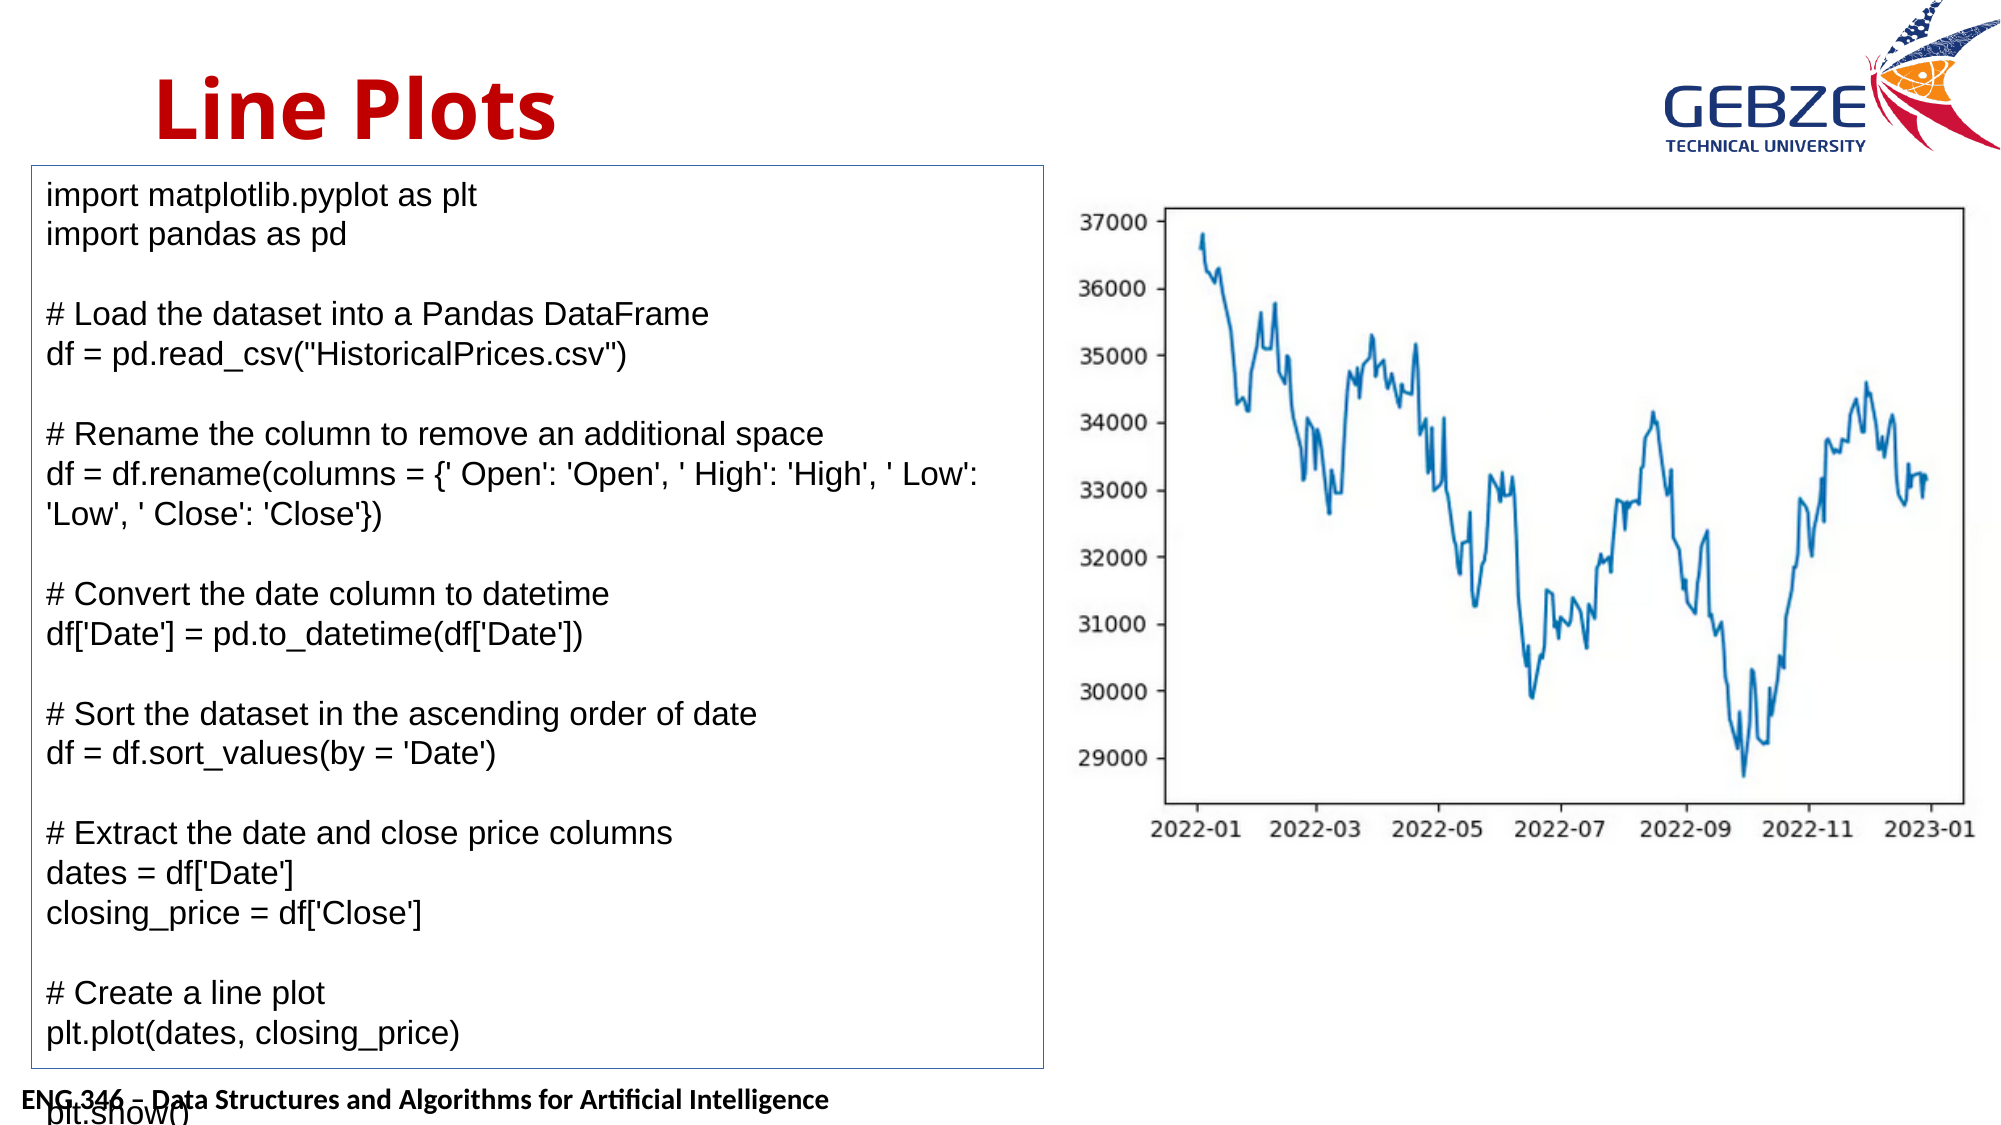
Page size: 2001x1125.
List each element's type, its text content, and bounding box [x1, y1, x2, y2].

title Line Plots [137, 59, 1863, 166]
text_box import matplotlib.pyplot as plt import pandas as pd # Load the dataset into a Pandas DataFrame df = pd.read_csv("HistoricalPrices.csv") # Rename the column to remove an additional space df = df.rename(columns = {' Open': 'Open', ' High': 'High', ' Low': 'Low', ' Close': 'Close'}) # Convert the date column to datetime df['Date'] = pd.to_datetime(df['Date']) # Sort the dataset in the ascending order of date df = df.sort_values(by = 'Date') # Extract the date and close price columns dates = df['Date'] closing_price = df['Close'] # Create a line plot plt.plot(dates, closing_price) plt.show() [31, 165, 1044, 1069]
picture [1665, 0, 2001, 152]
picture [1044, 187, 2000, 863]
